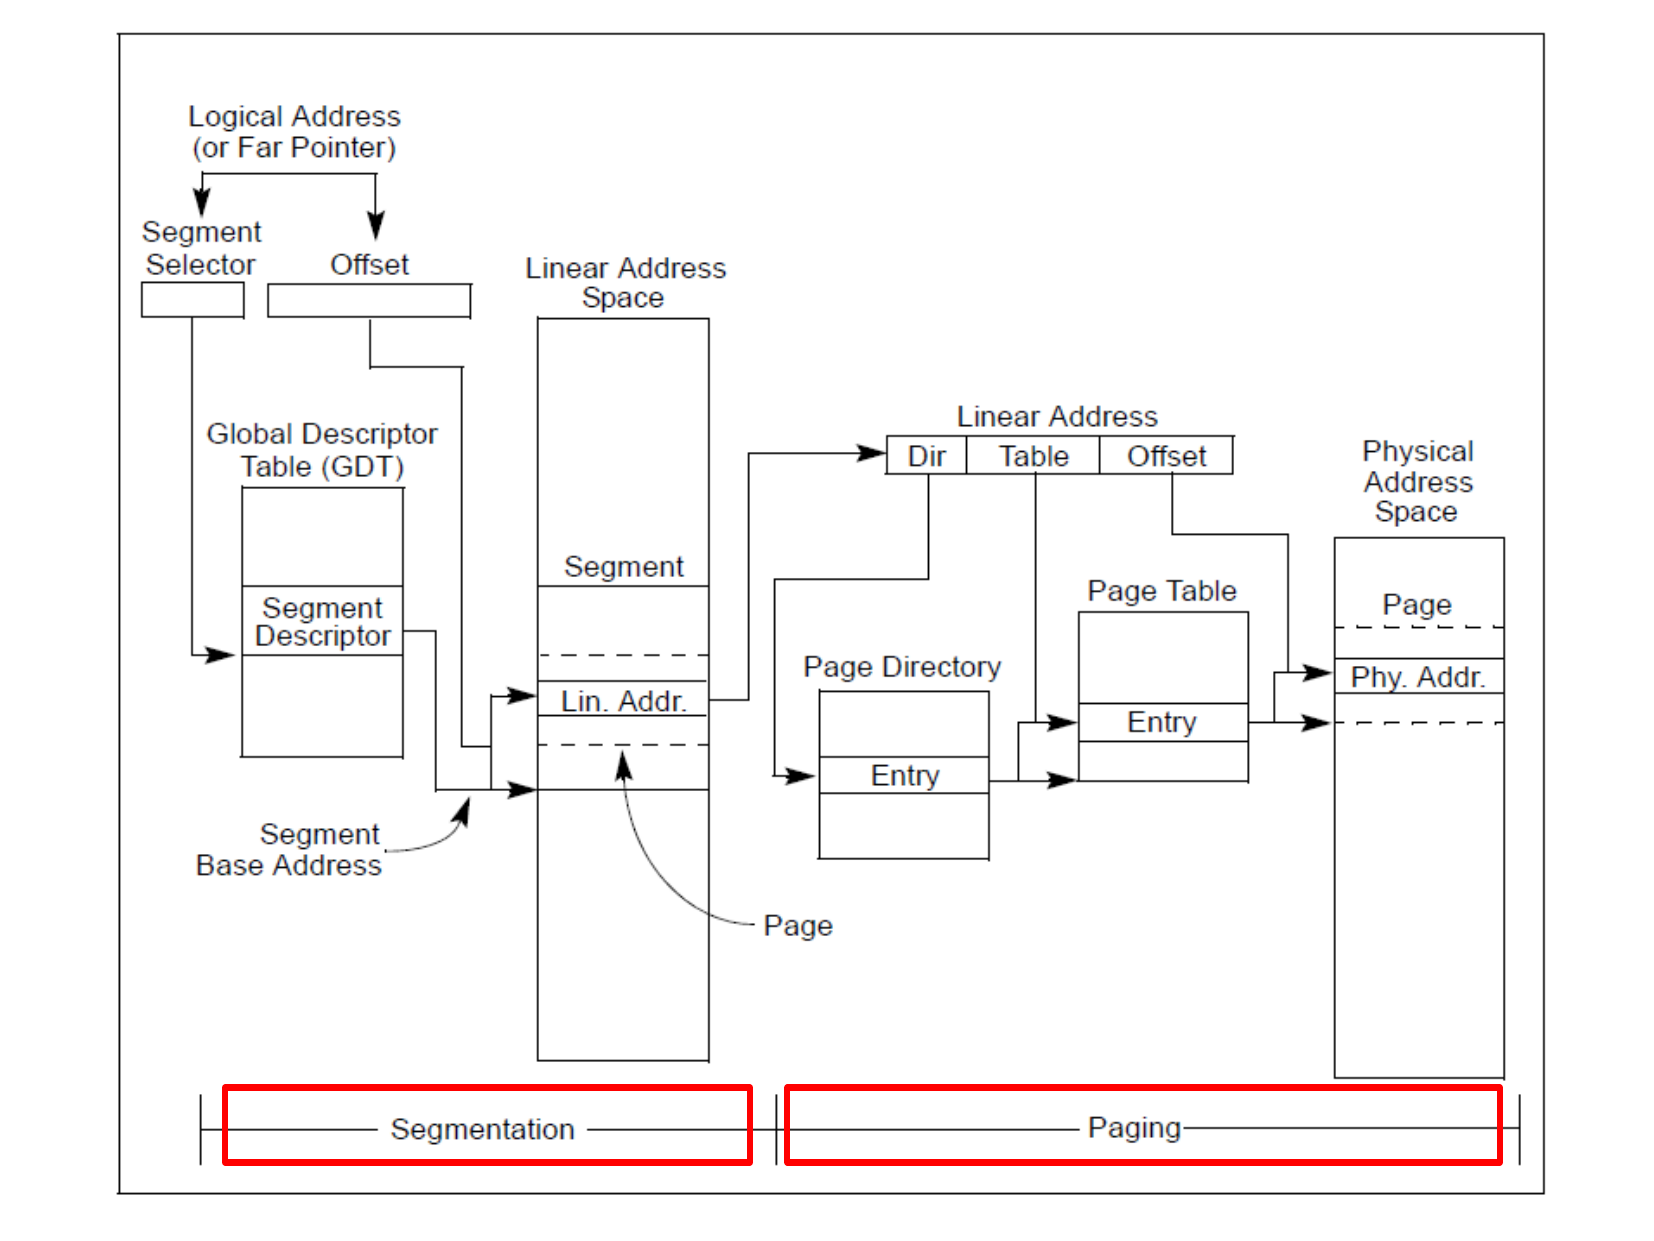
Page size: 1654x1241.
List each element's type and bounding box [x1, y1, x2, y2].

picture [112, 23, 1559, 1201]
